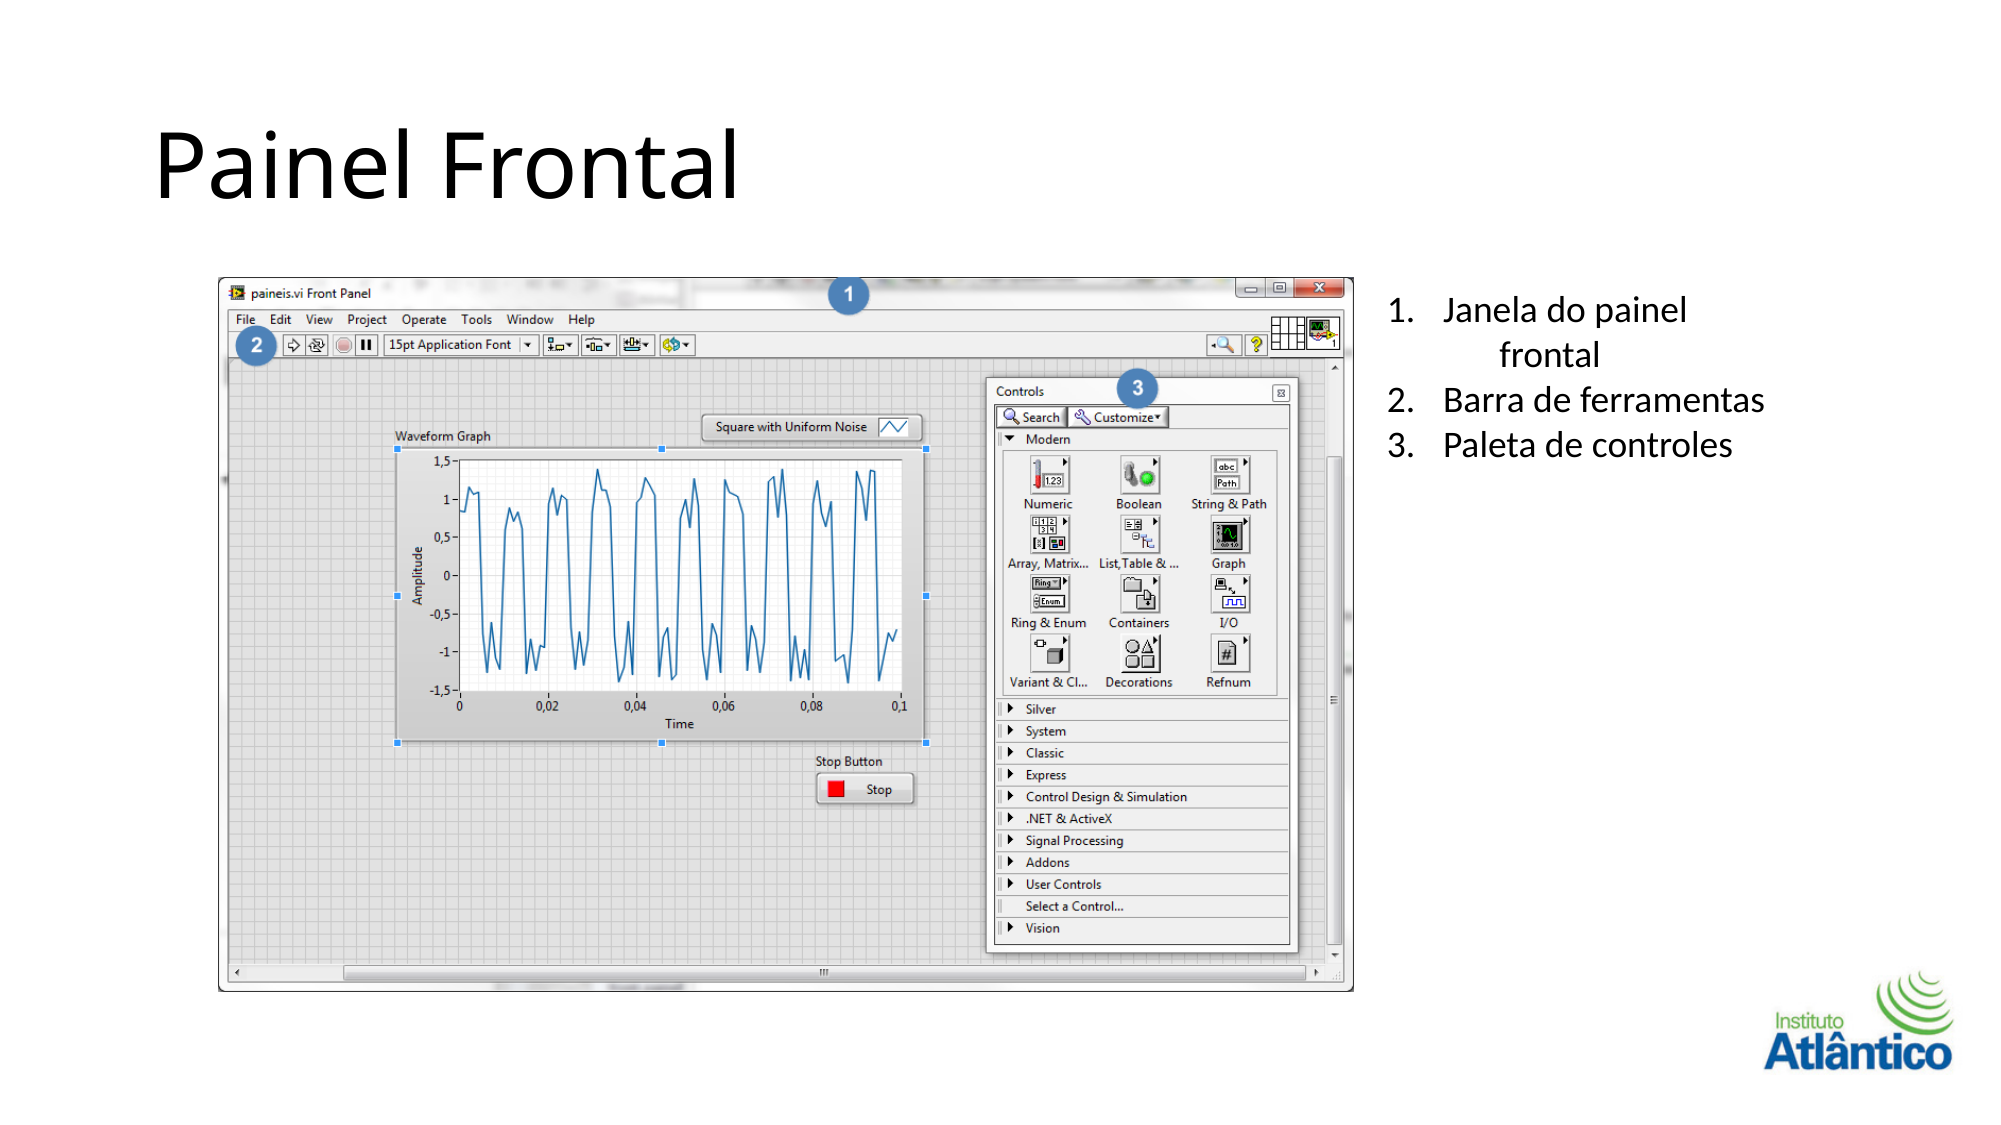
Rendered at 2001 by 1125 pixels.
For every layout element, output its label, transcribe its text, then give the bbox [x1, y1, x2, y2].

picture [1717, 930, 2000, 1120]
picture [218, 277, 1354, 992]
title Painel Frontal [137, 59, 1863, 278]
text_box Janela do painel frontal Barra de ferramentas Paleta de controles [1371, 277, 1799, 475]
